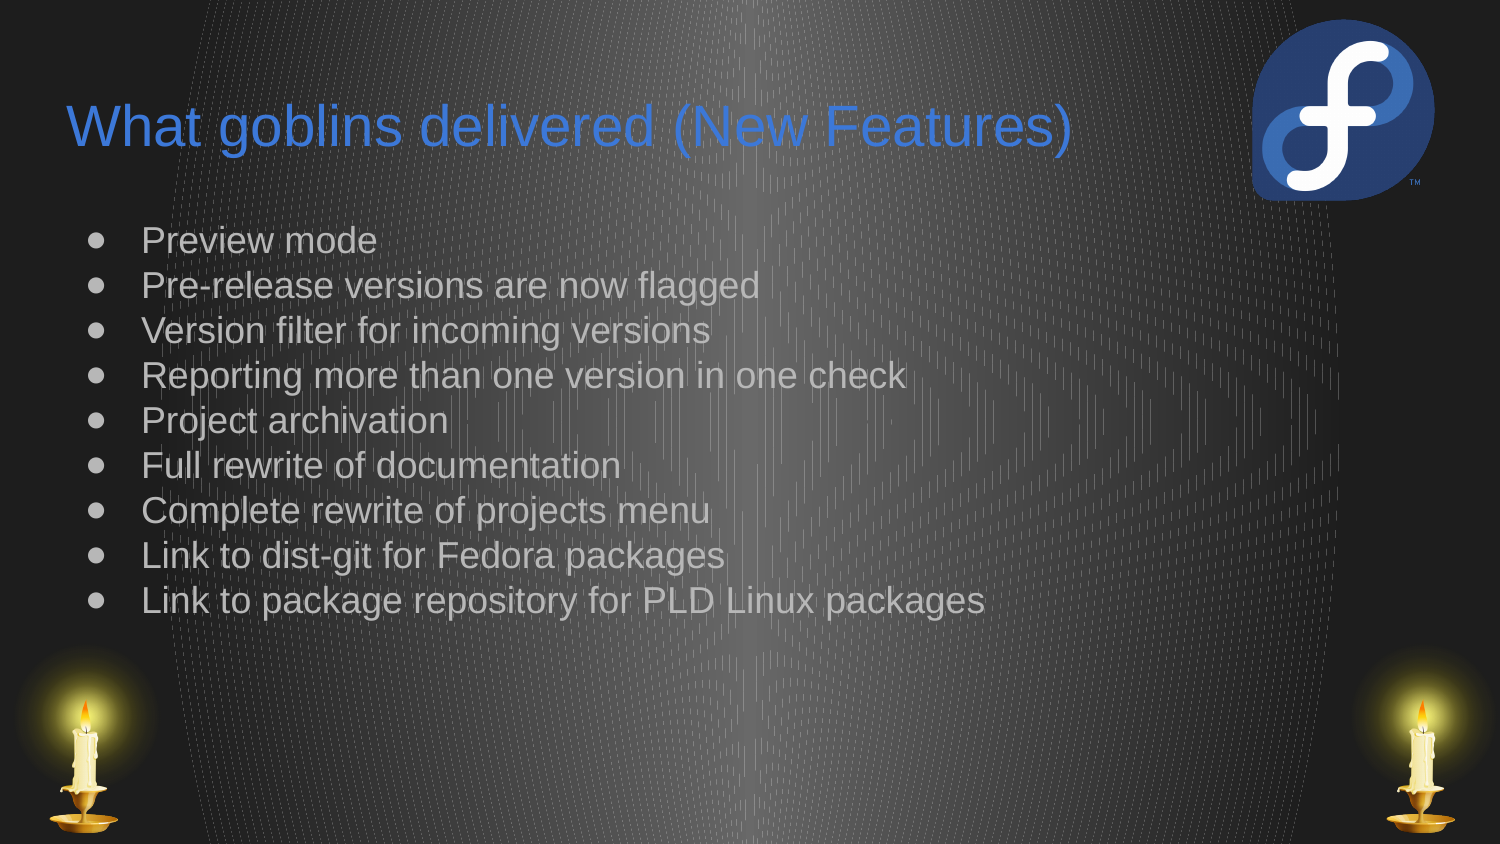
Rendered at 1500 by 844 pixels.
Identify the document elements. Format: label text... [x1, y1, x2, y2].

picture [10, 640, 163, 835]
picture [1252, 19, 1435, 201]
text_box Preview mode Pre-release versions are now flagged Version filter for incoming versions Reporting more than one version in one check Project archivation Full rewrite of documentation Complete rewrite of projects menu Link to dist-git for Fedora packages Link to package repository for PLD Linux packages [51, 200, 1434, 796]
picture [1347, 640, 1500, 835]
title What goblins delivered (New Features) [51, 72, 1252, 167]
